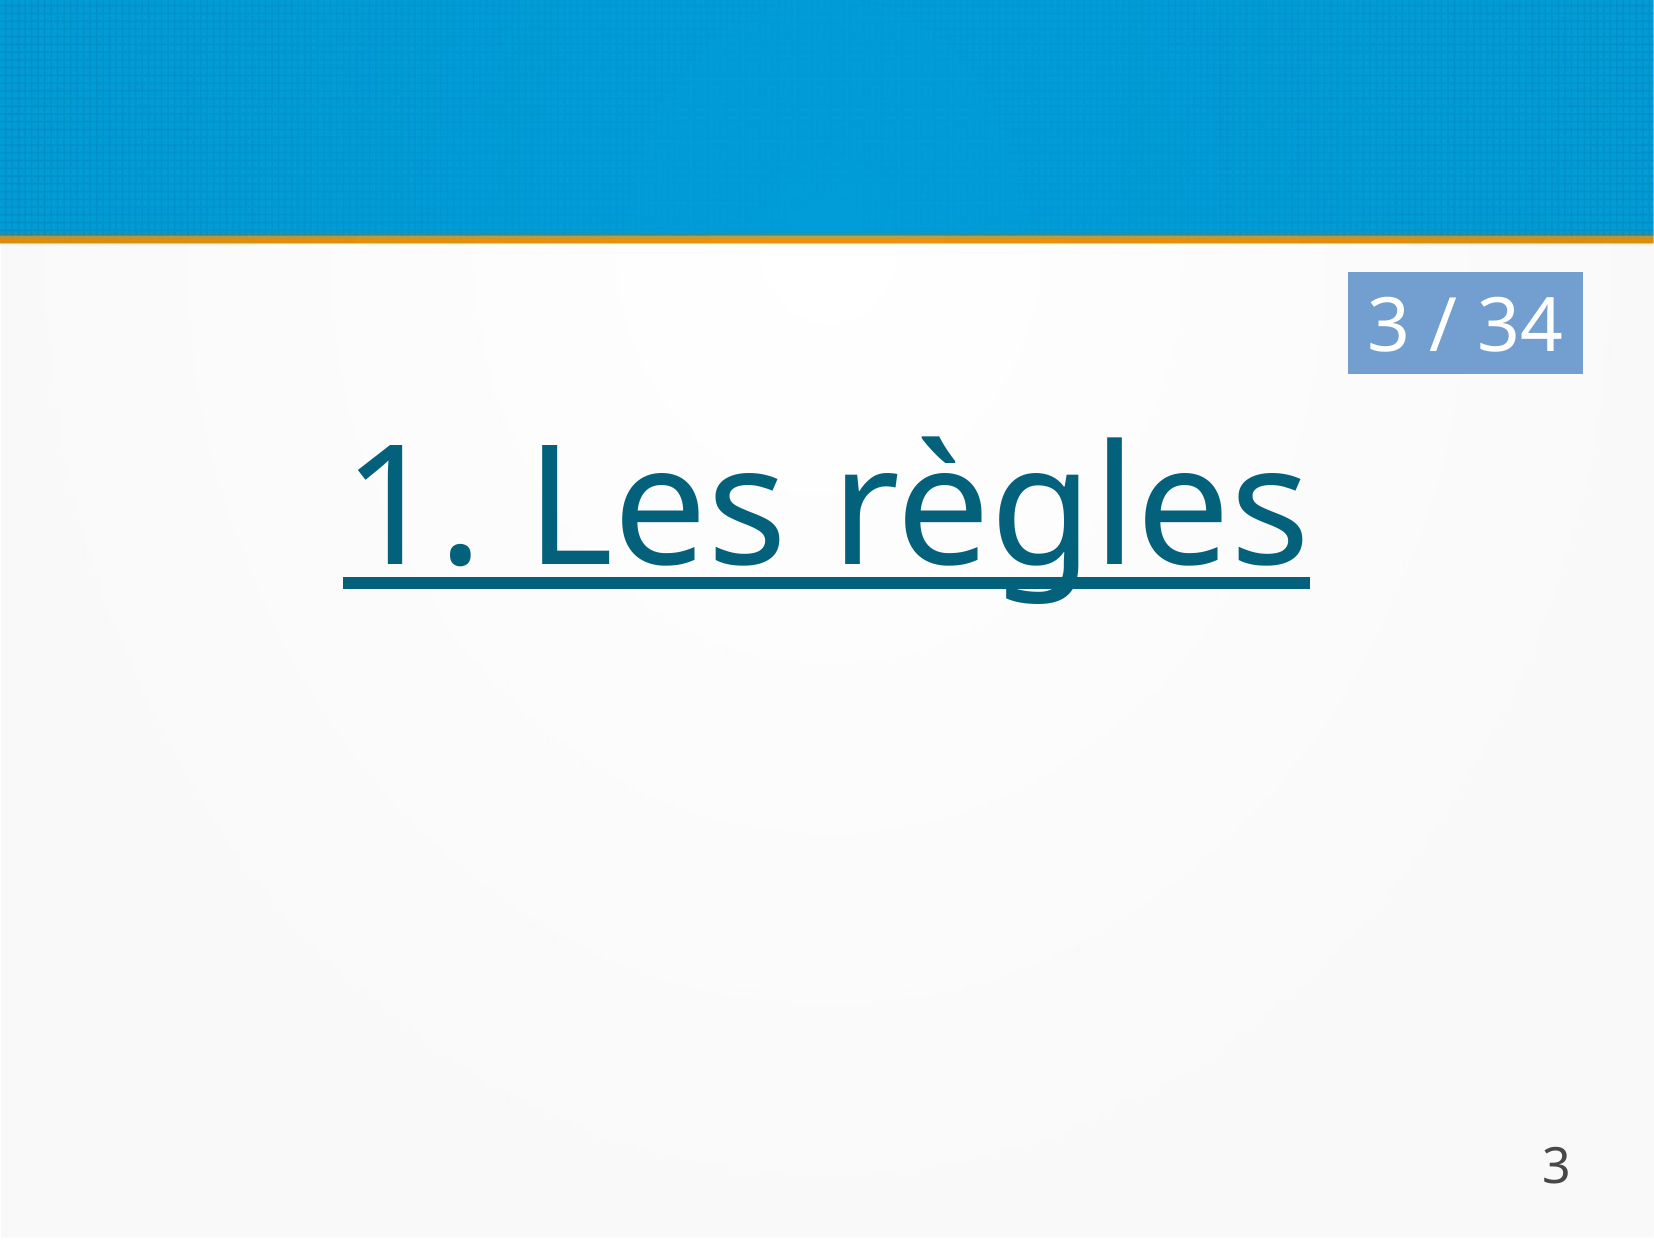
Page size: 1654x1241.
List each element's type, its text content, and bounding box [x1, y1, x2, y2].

picture [0, 233, 1654, 1241]
subtitle 1. Les règles [82, 19, 1571, 980]
